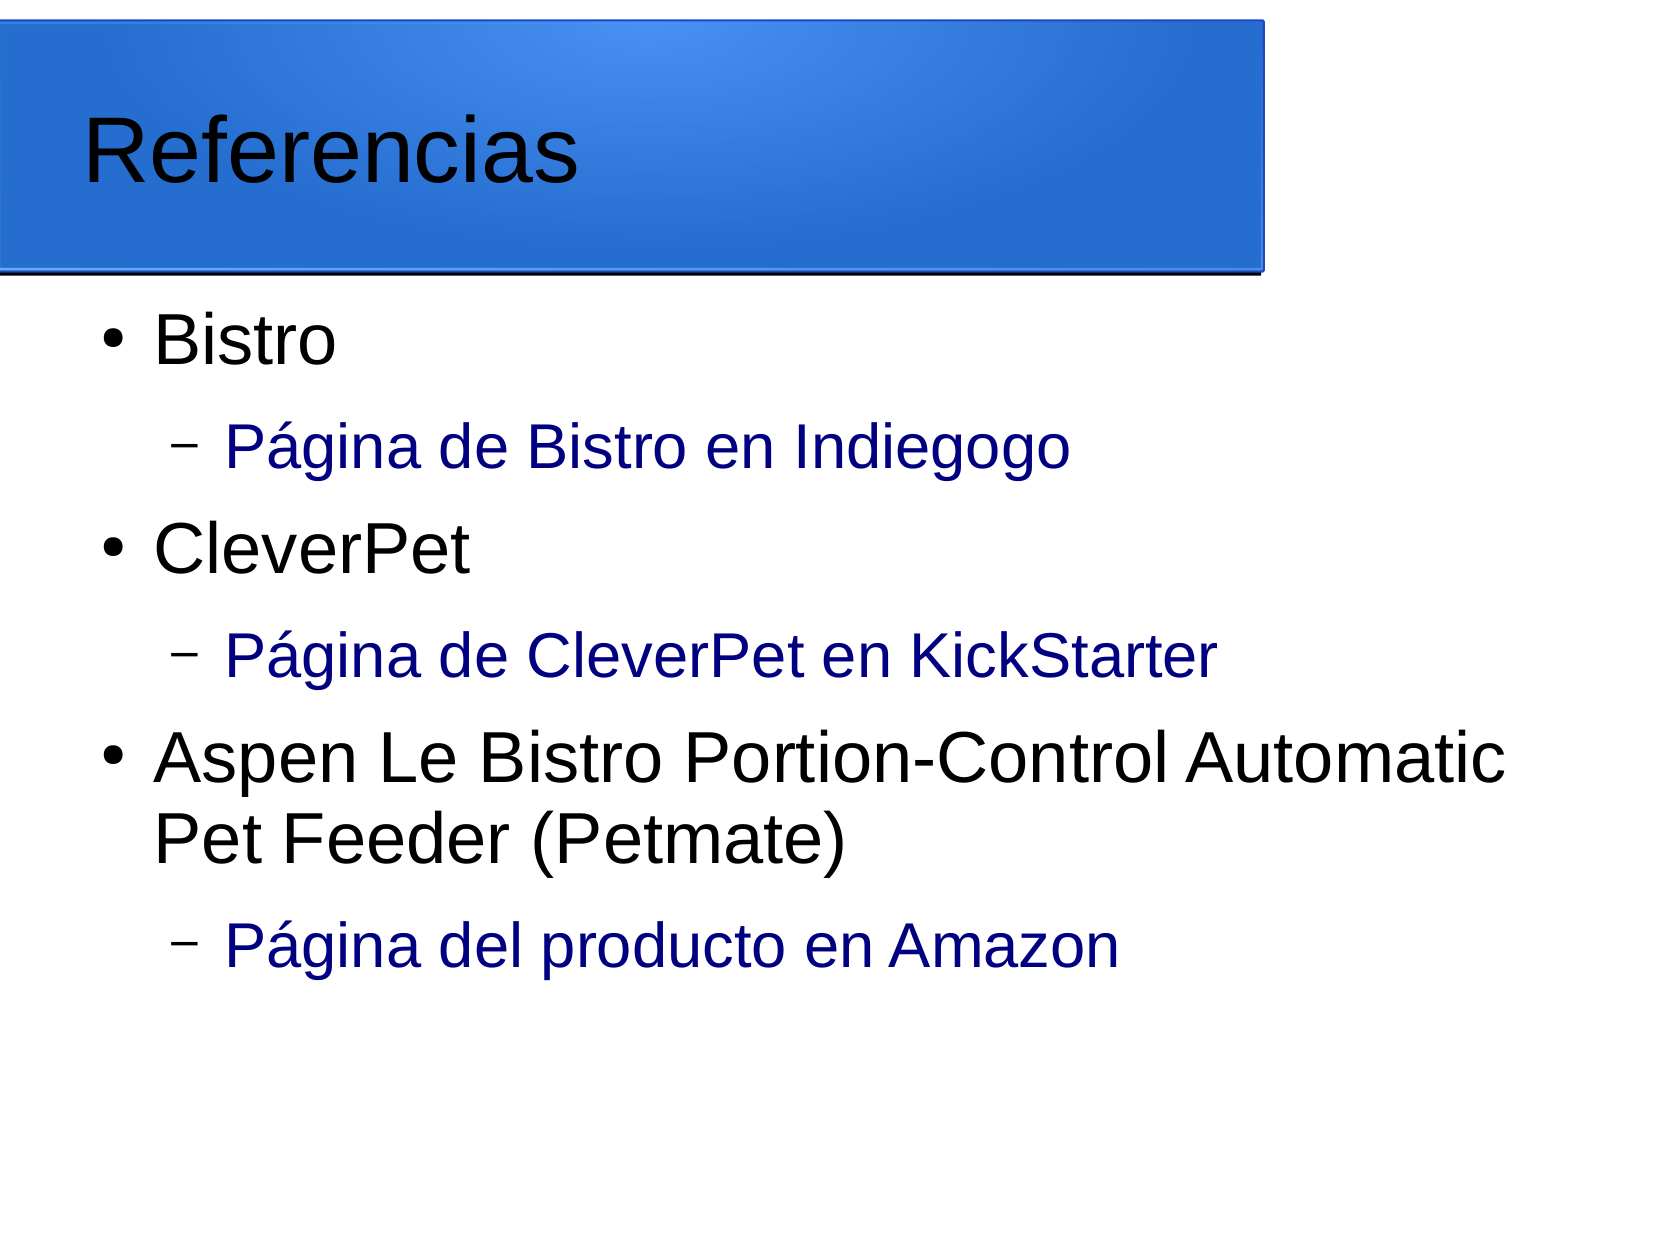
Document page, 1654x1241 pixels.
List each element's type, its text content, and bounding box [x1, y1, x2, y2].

list Bistro Página de Bistro en Indiegogo CleverPet Página de CleverPet en KickStarter Aspen Le Bistro Portion-Control Automatic Pet Feeder (Petmate) Página del producto en Amazon [82, 299, 1571, 1019]
title Referencias [82, 47, 1235, 252]
